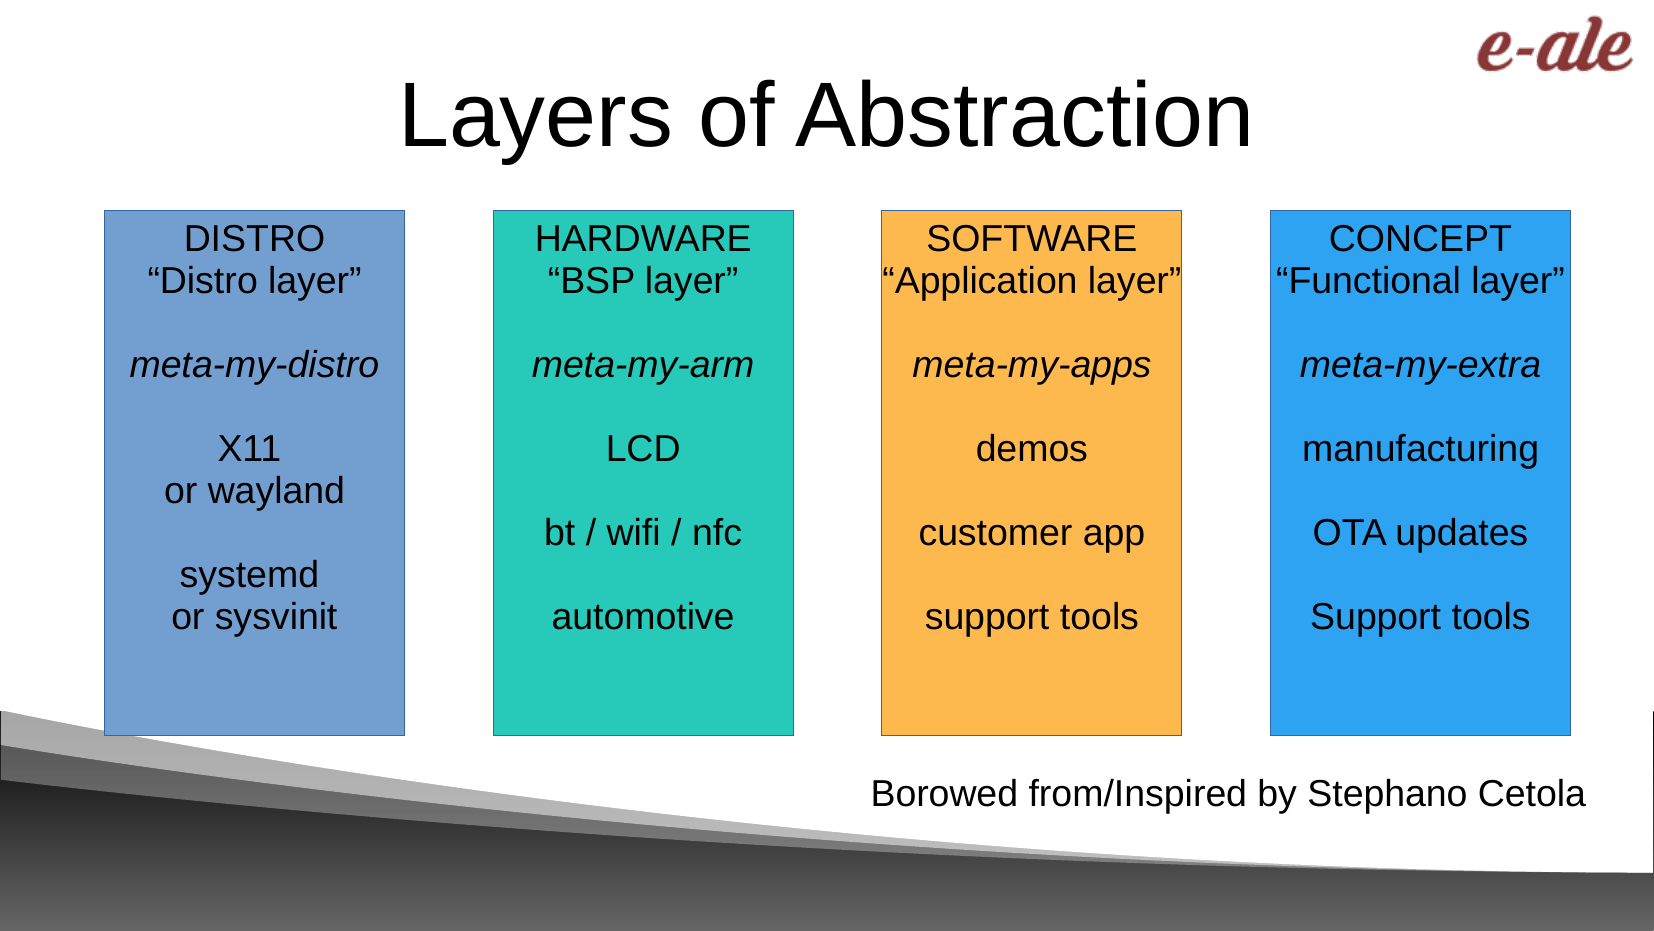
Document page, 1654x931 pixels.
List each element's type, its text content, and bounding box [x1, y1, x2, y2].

picture [1475, 15, 1636, 74]
text_box SOFTWARE “Application layer” meta-my-apps demos customer app support tools [881, 210, 1182, 736]
text_box HARDWARE “BSP layer” meta-my-arm LCD bt / wifi / nfc automotive [493, 210, 794, 736]
text_box DISTRO “Distro layer” meta-my-distro X11 or wayland systemd or sysvinit [104, 210, 405, 736]
text_box CONCEPT “Functional layer” meta-my-extra manufacturing OTA updates Support tools [1270, 210, 1571, 736]
title Layers of Abstraction [82, 37, 1571, 193]
text_box Borowed from/Inspired by Stephano Cetola [795, 765, 1601, 822]
